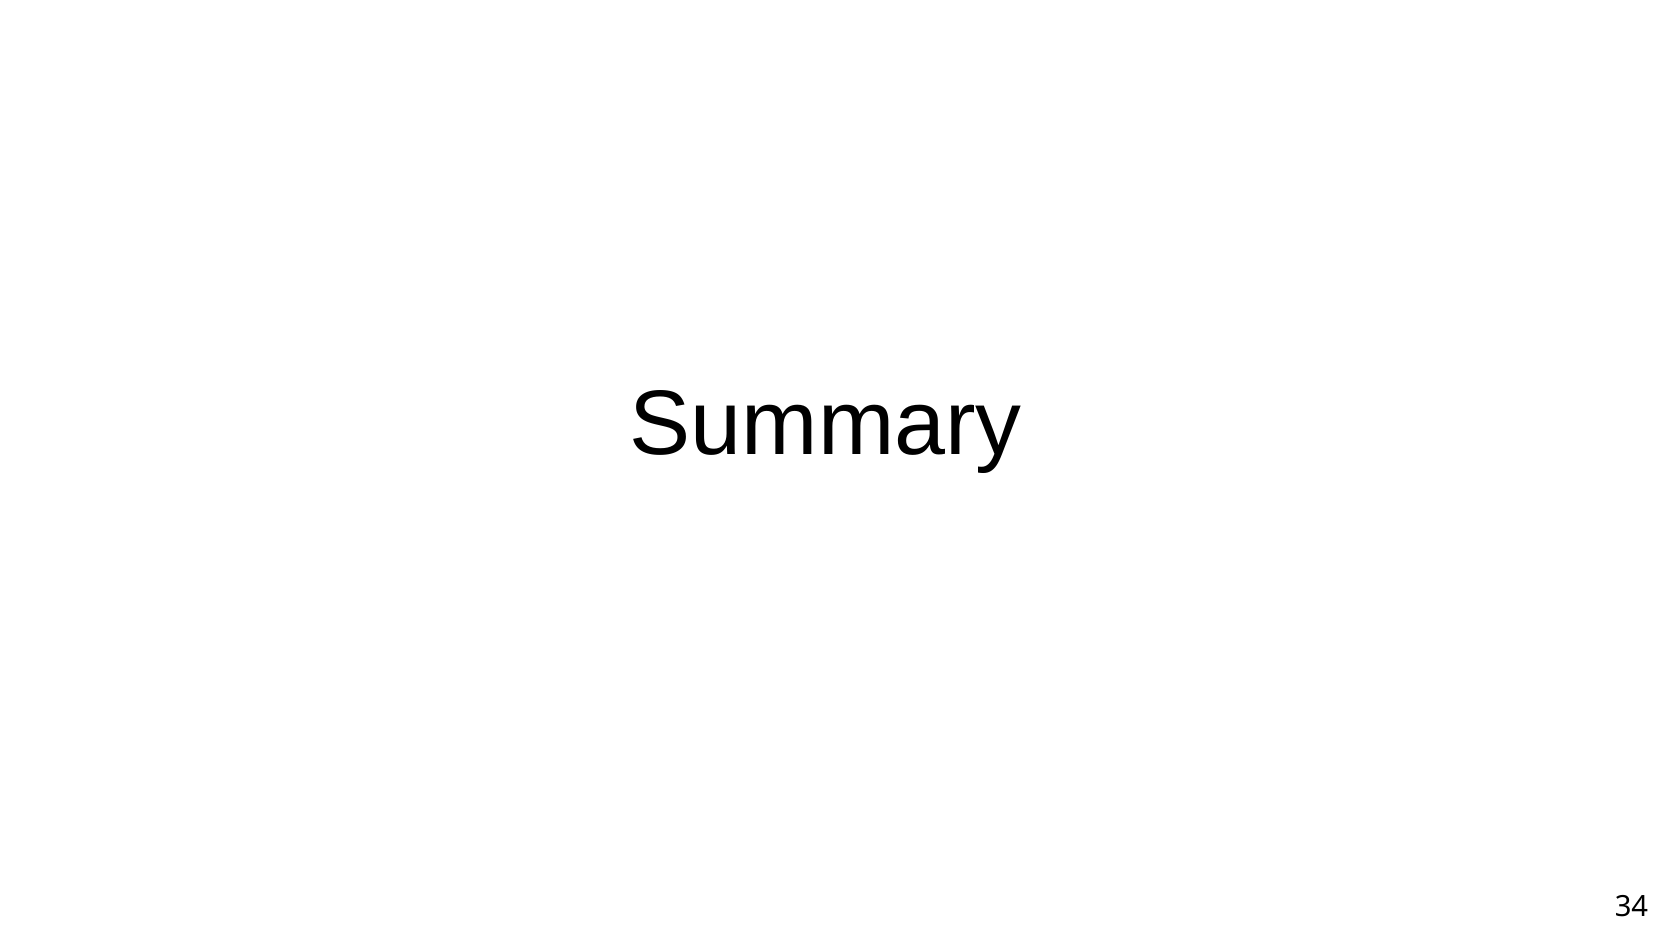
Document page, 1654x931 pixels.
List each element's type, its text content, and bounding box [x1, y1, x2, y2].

title Summary [81, 345, 1570, 501]
